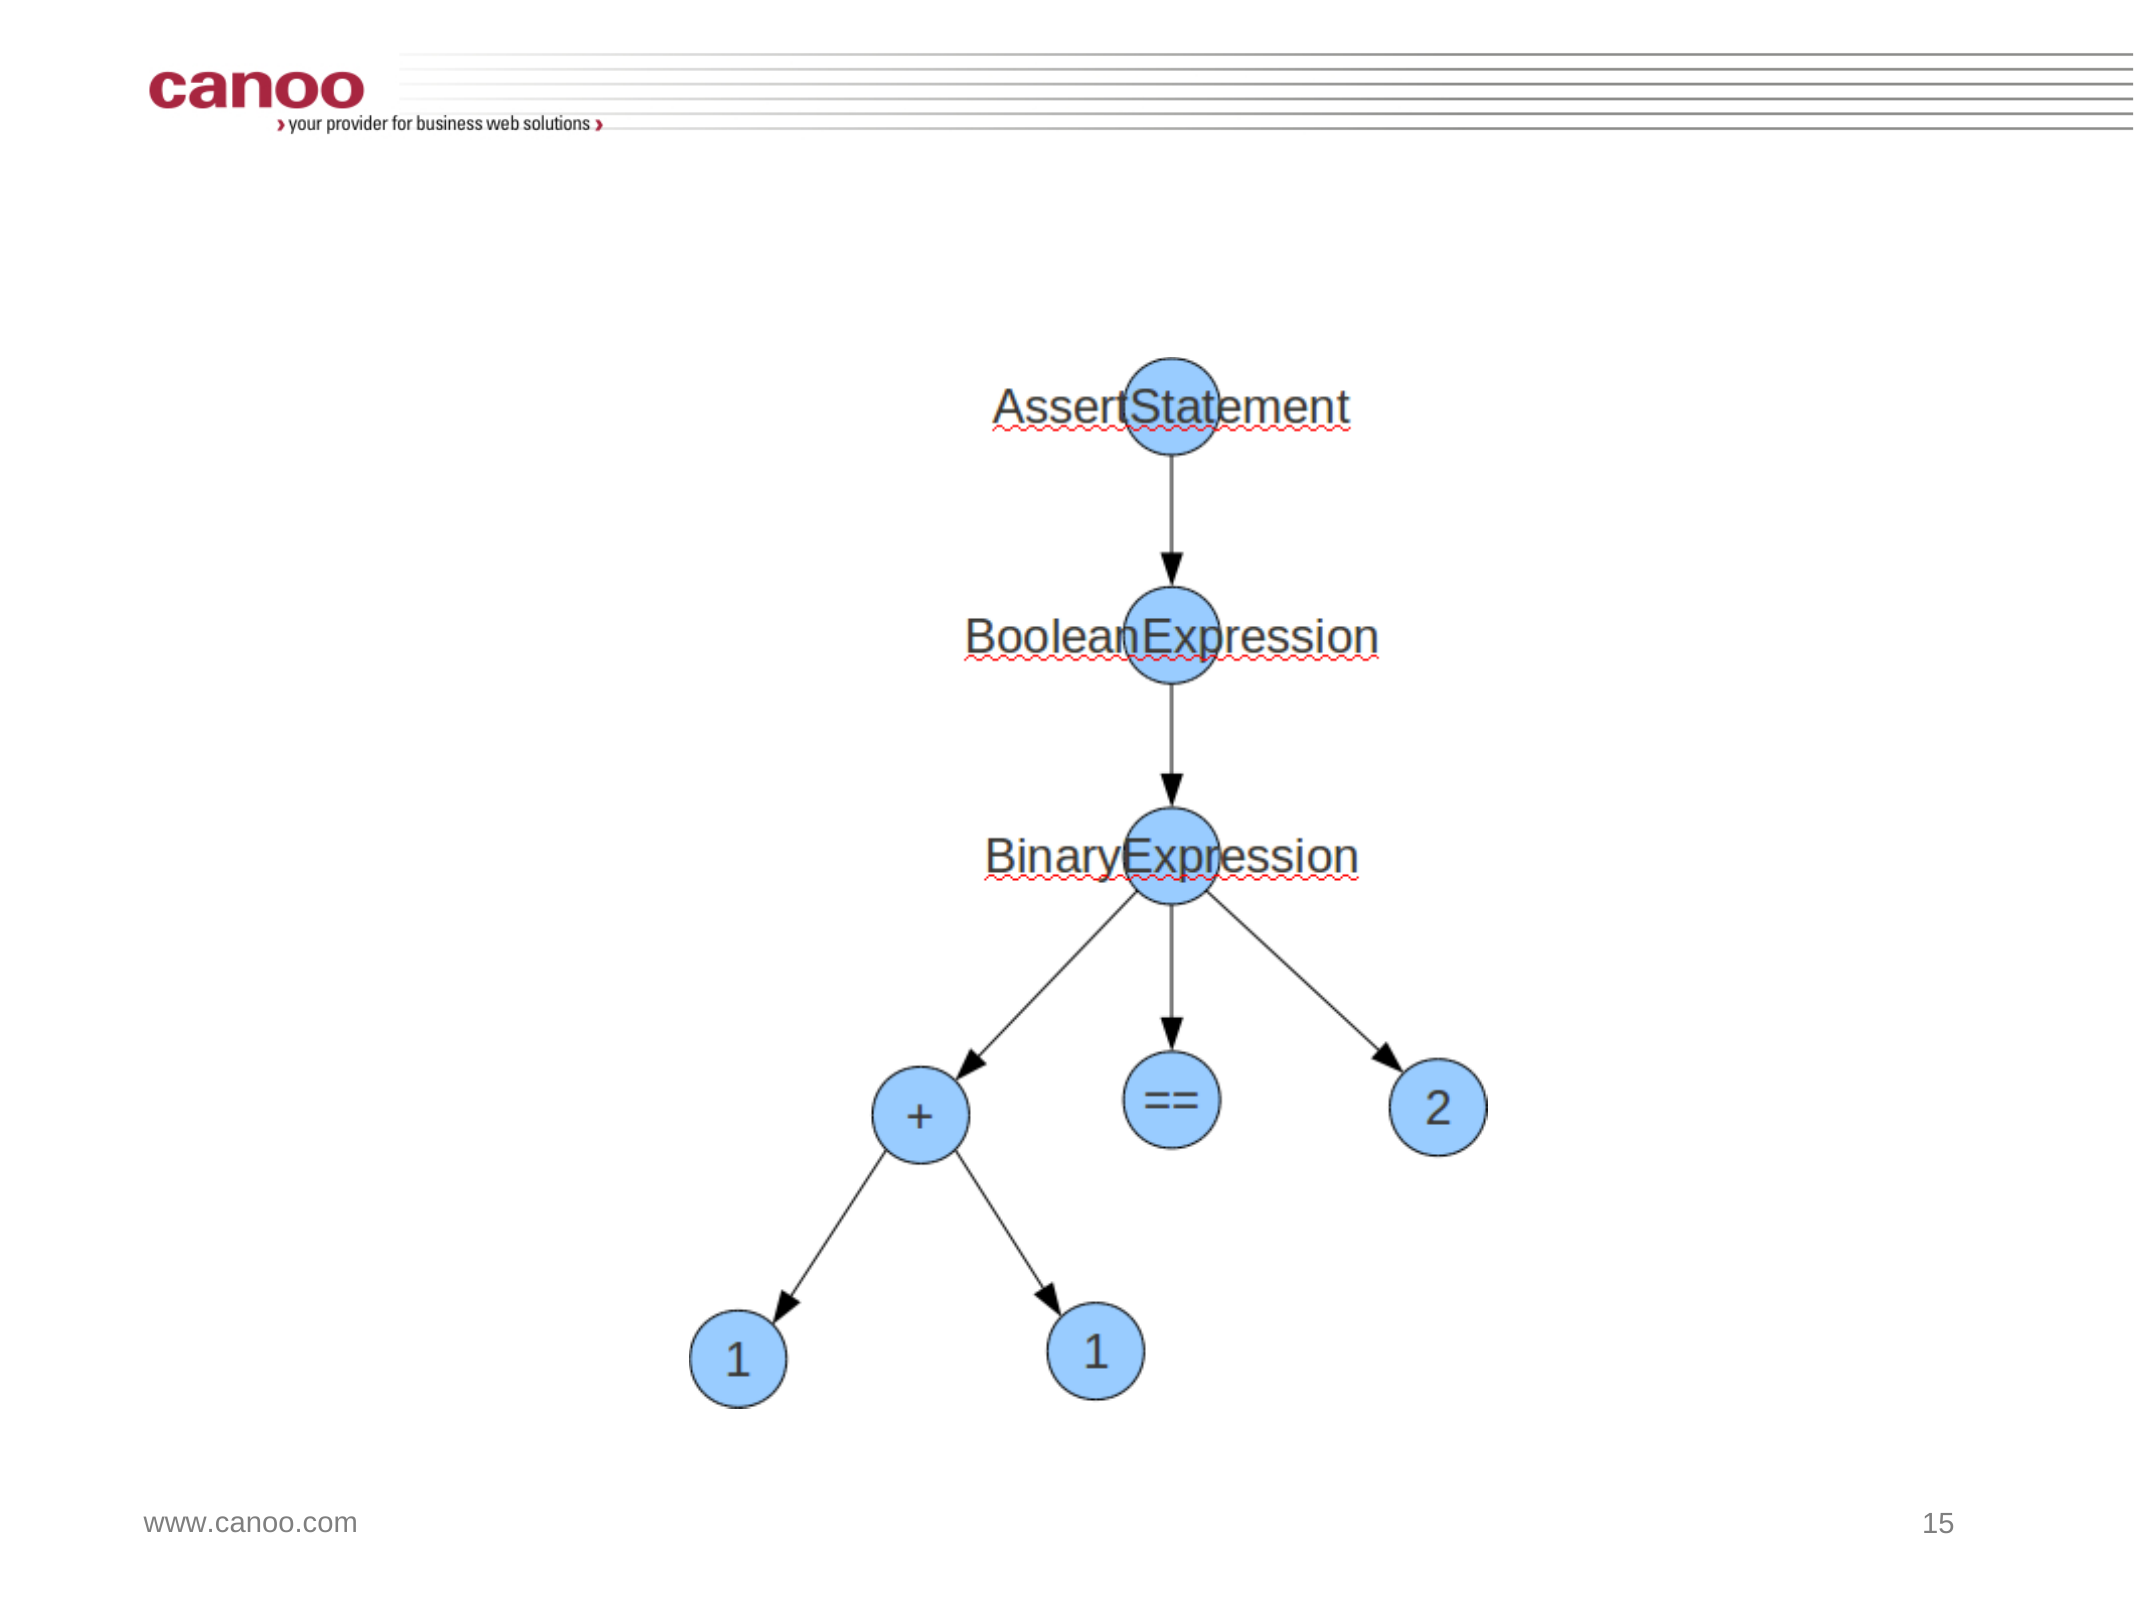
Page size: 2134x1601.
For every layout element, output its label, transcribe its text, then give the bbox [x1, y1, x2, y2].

picture [689, 357, 1488, 1409]
text_box <number> [1912, 1496, 1965, 1547]
picture [0, 21, 2134, 188]
